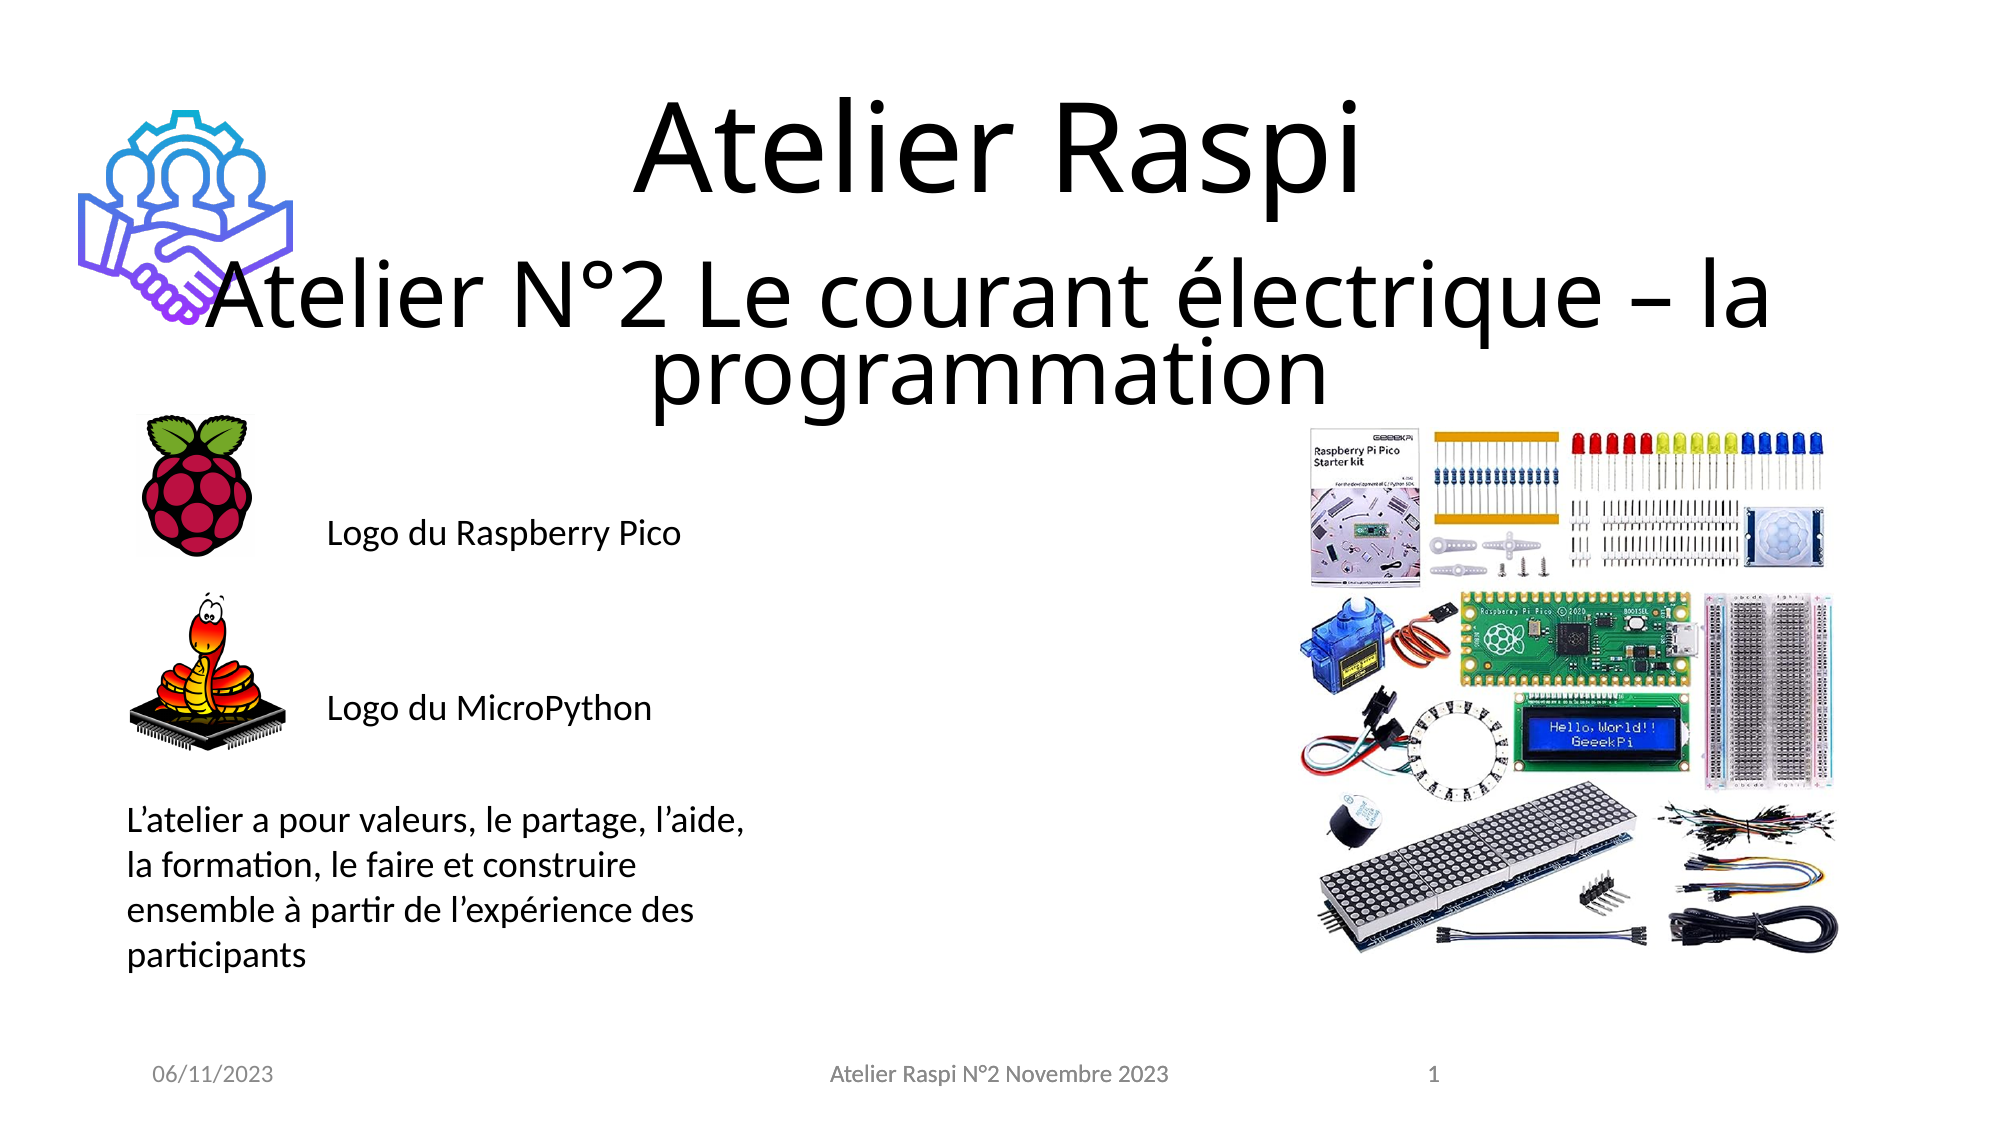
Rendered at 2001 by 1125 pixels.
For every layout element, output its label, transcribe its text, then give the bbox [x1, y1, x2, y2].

text_box Atelier Raspi N°2 Novembre 2023 [662, 1042, 1338, 1103]
text_box Logo du Raspberry Pico [311, 500, 702, 562]
picture [136, 428, 255, 557]
text_box L’atelier a pour valeurs, le partage, l’aide, la formation, le faire et construire ensemble à partir de l’expérience des participants [111, 787, 777, 985]
title Atelier Raspi [249, 0, 1750, 209]
picture [1298, 428, 1839, 954]
picture [127, 590, 288, 753]
text_box [1412, 1042, 1863, 1103]
picture [78, 111, 293, 325]
text_box Logo du MicroPython [311, 675, 673, 736]
text_box Atelier N°2 Le courant électrique – la programmation [127, 209, 1853, 428]
text_box 06/11/2023 [137, 1042, 588, 1103]
